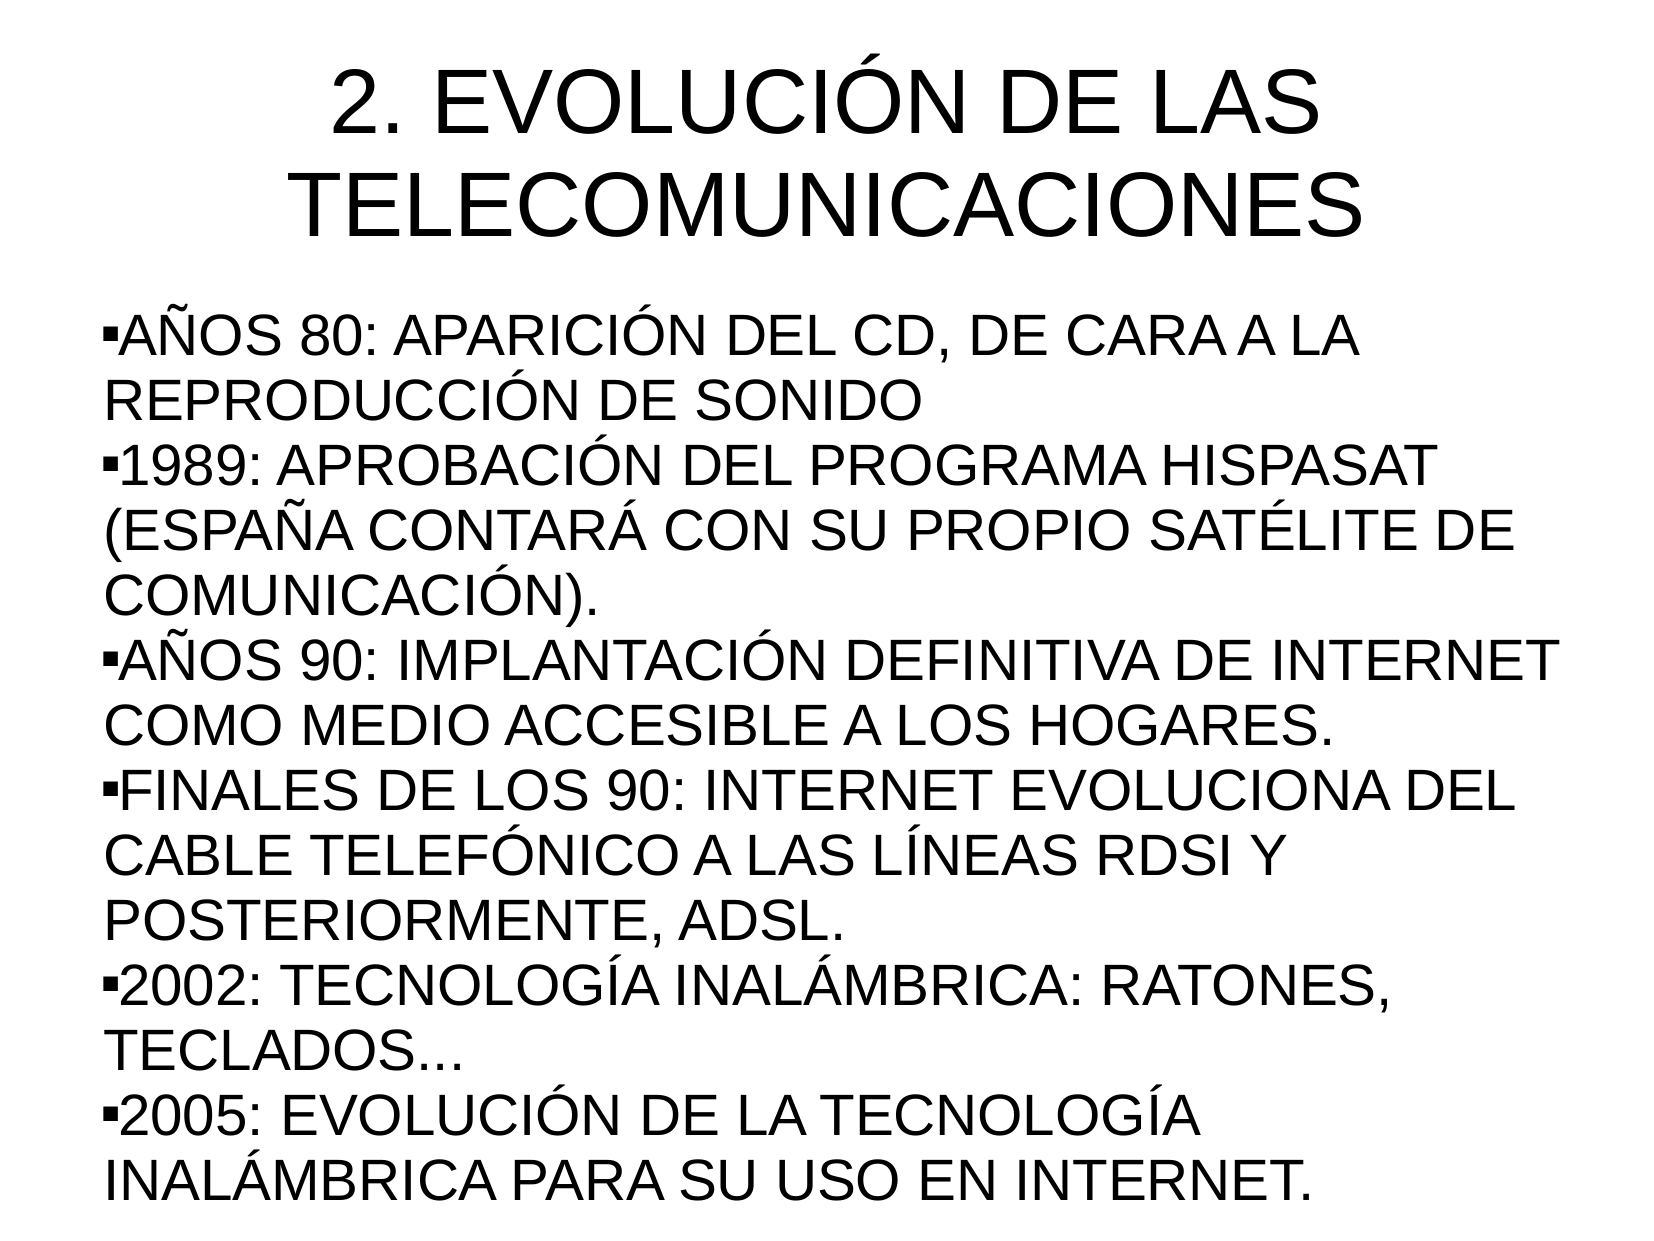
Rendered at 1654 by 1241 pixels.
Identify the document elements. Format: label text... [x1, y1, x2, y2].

title 2. EVOLUCIÓN DE LAS TELECOMUNICACIONES [82, 49, 1571, 257]
text_box AÑOS 80: APARICIÓN DEL CD, DE CARA A LA REPRODUCCIÓN DE SONIDO 1989: APROBACIÓN DEL PROGRAMA HISPASAT (ESPAÑA CONTARÁ CON SU PROPIO SATÉLITE DE COMUNICACIÓN). AÑOS 90: IMPLANTACIÓN DEFINITIVA DE INTERNET COMO MEDIO ACCESIBLE A LOS HOGARES. FINALES DE LOS 90: INTERNET EVOLUCIONA DEL CABLE TELEFÓNICO A LAS LÍNEAS RDSI Y POSTERIORMENTE, ADSL. 2002: TECNOLOGÍA INALÁMBRICA: RATONES, TECLADOS... 2005: EVOLUCIÓN DE LA TECNOLOGÍA INALÁMBRICA PARA SU USO EN INTERNET. [88, 295, 1595, 1221]
